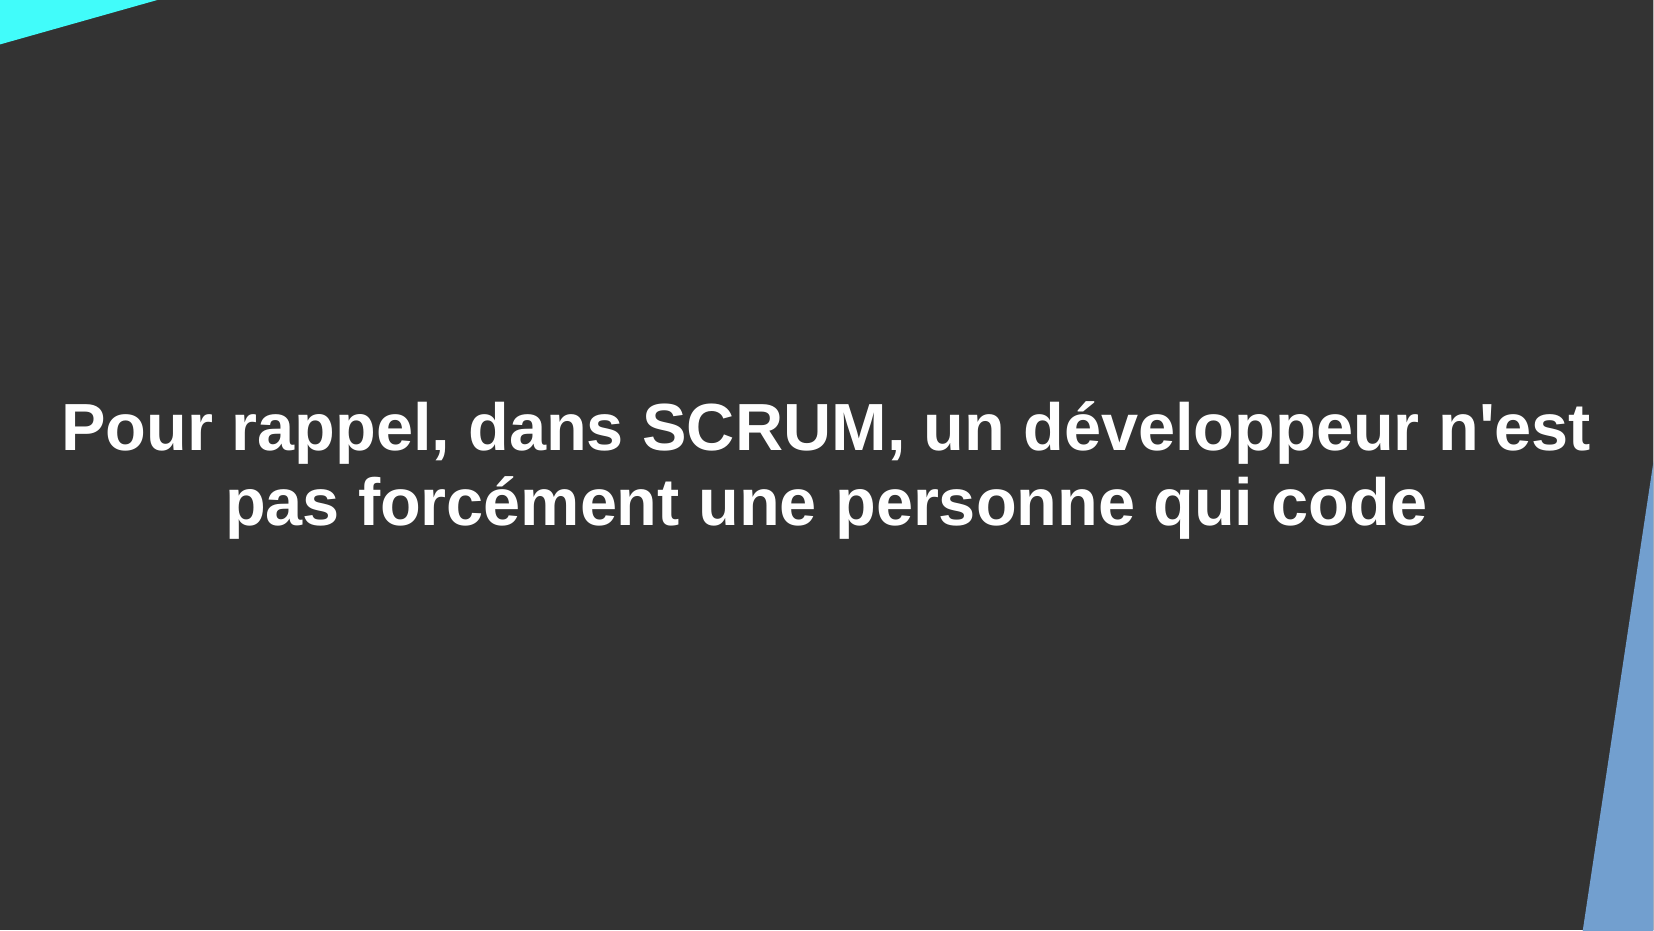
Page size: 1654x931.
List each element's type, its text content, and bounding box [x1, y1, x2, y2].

title Pour rappel, dans SCRUM, un développeur n'est pas forcément une personne qui code [31, 367, 1622, 563]
text_box [0, 0, 158, 45]
text_box [1582, 457, 1654, 931]
